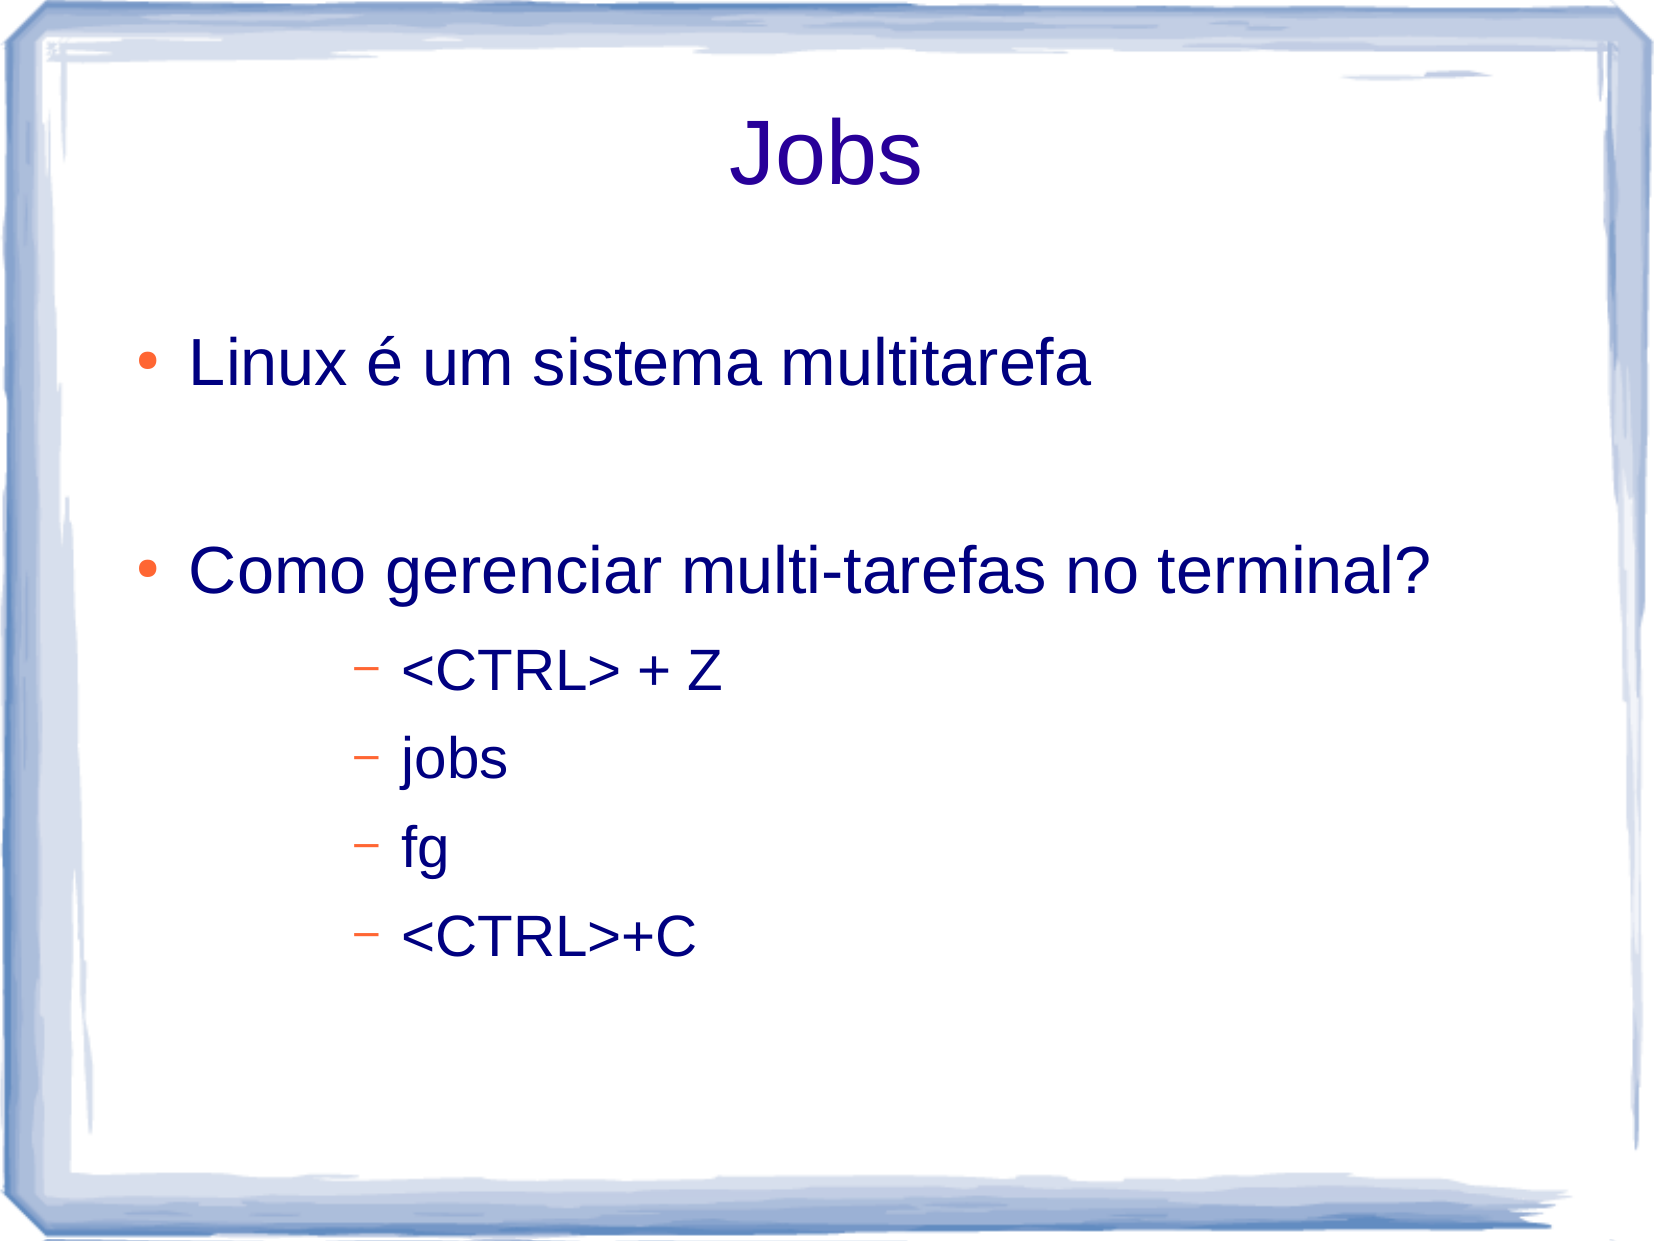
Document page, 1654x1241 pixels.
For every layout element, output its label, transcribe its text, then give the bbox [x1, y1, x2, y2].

title Jobs [82, 49, 1571, 257]
picture [0, 0, 1654, 1241]
list Linux é um sistema multitarefa Como gerenciar multi-tarefas no terminal? <CTRL> + Z jobs fg <CTRL>+C [118, 324, 1571, 1045]
